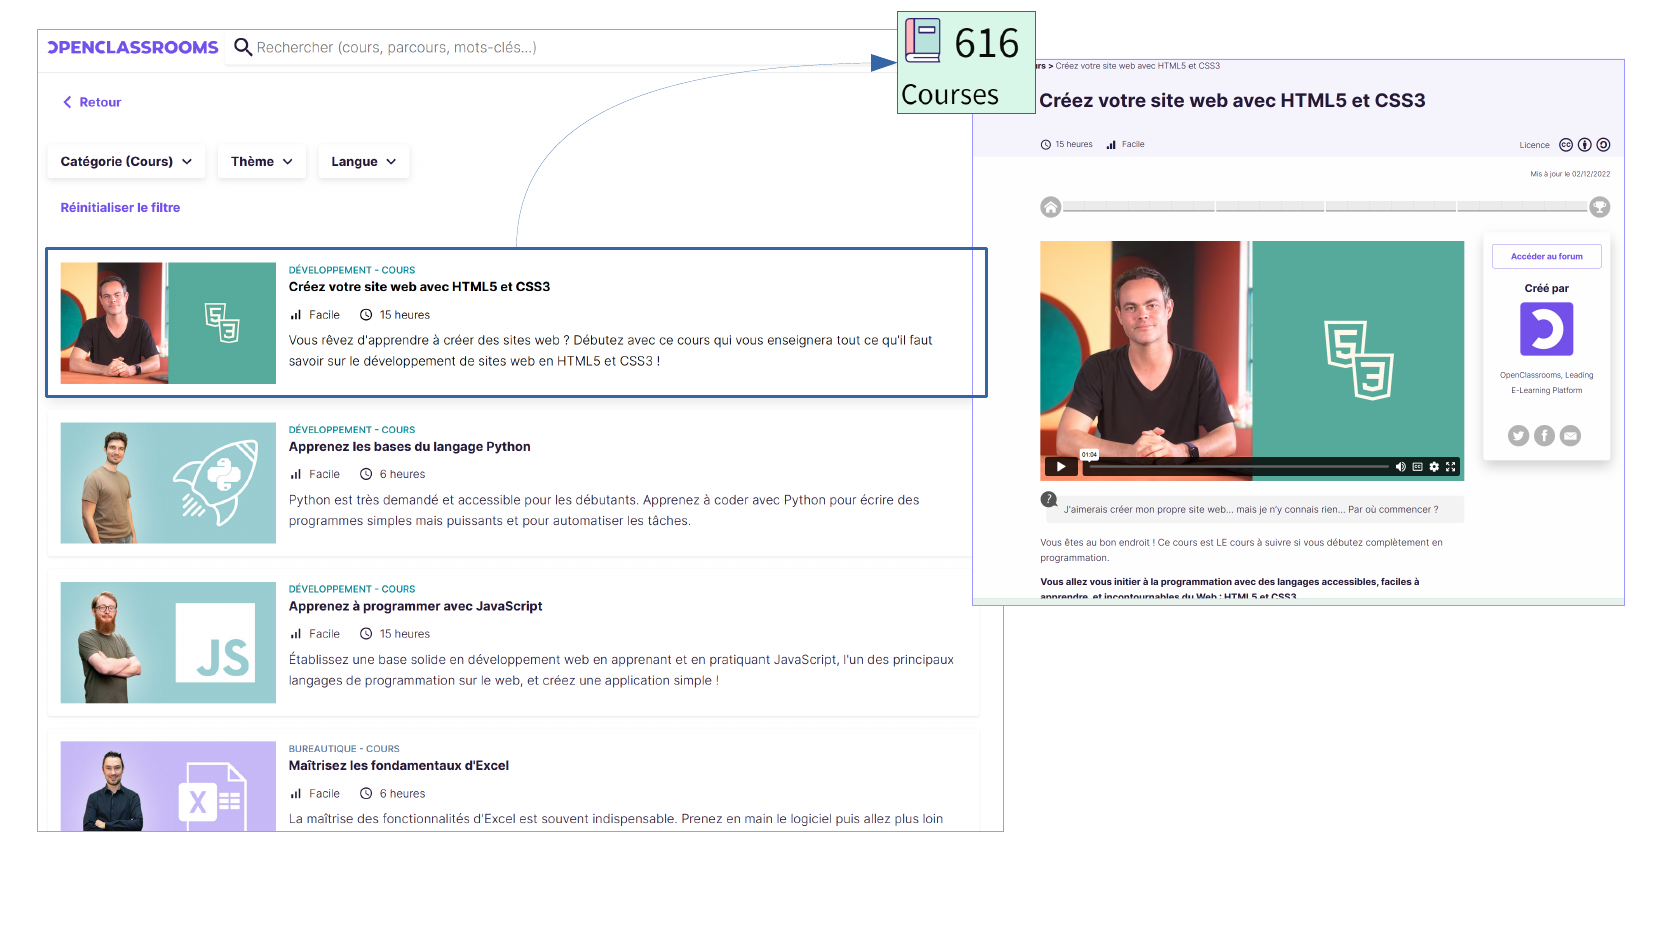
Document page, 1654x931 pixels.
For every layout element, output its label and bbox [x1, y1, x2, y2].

picture [37, 11, 1625, 832]
